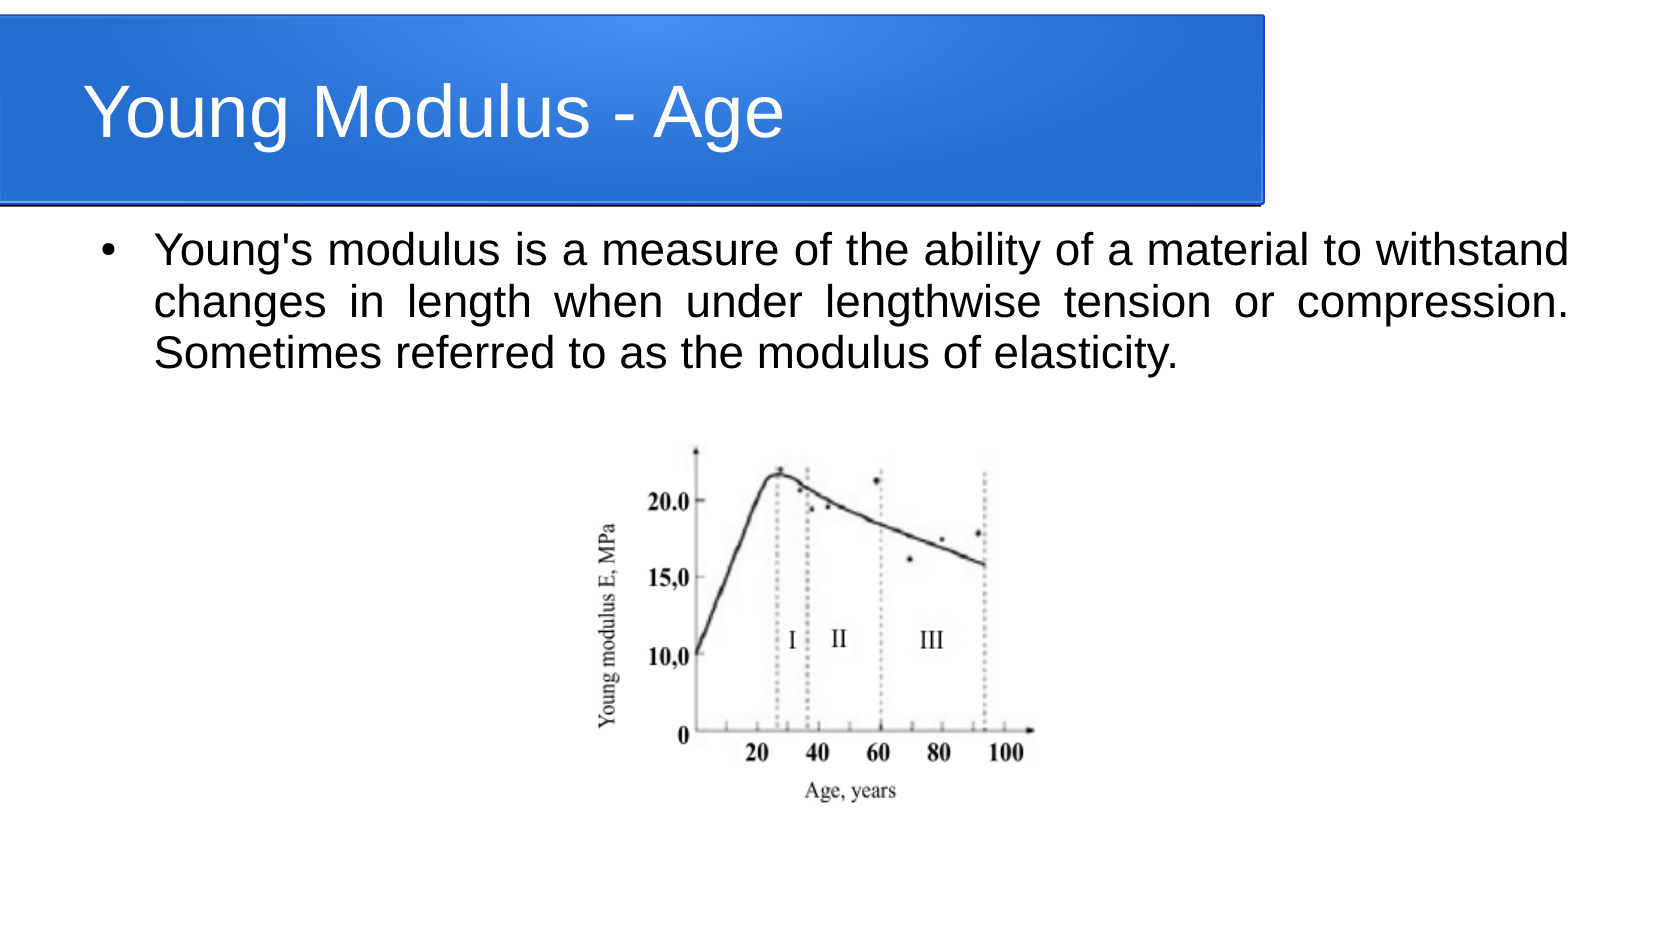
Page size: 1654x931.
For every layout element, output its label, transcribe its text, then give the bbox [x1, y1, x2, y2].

picture [566, 437, 1075, 809]
title Young Modulus - Age [82, 35, 1235, 189]
list Young's modulus is a measure of the ability of a material to withstand changes in length when under lengthwise tension or compression. Sometimes referred to as the modulus of elasticity. [82, 224, 1571, 764]
